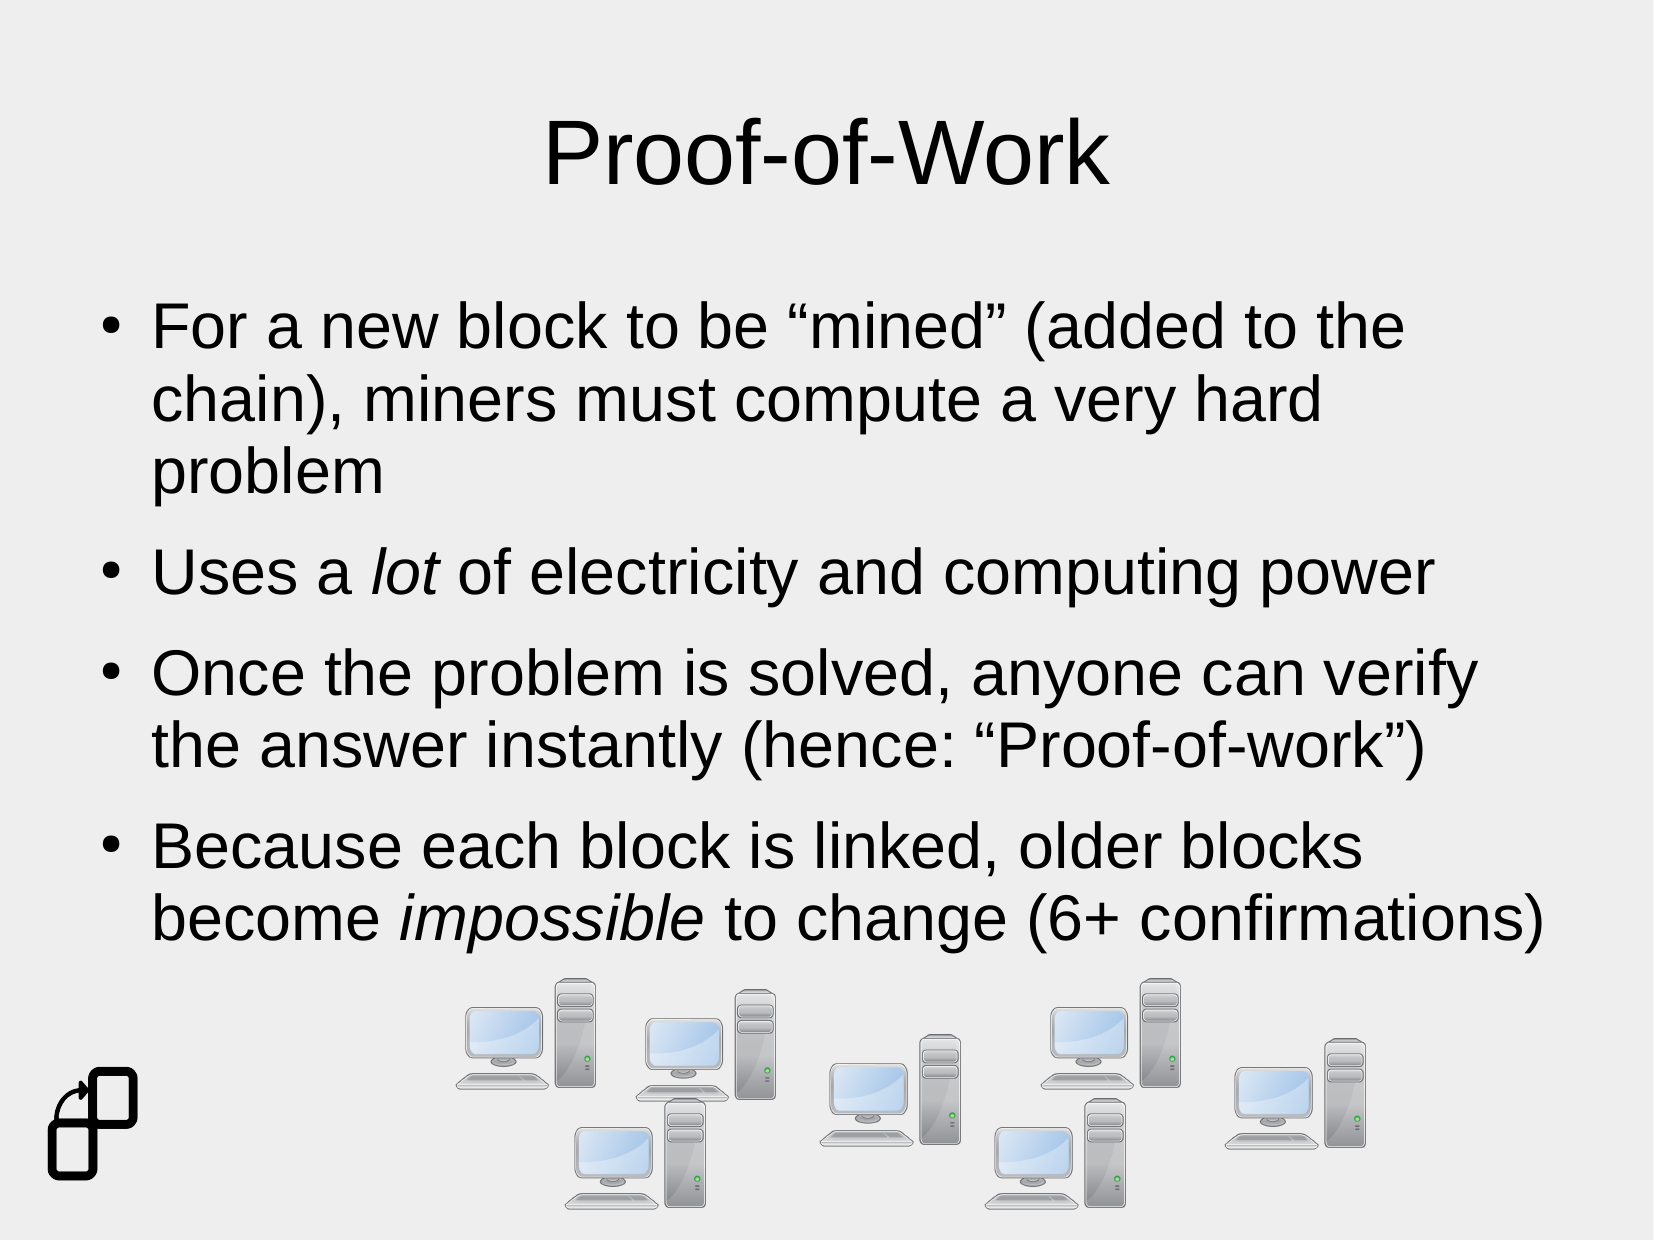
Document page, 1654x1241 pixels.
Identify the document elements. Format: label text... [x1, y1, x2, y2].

picture [979, 1098, 1126, 1216]
picture [1219, 1038, 1366, 1156]
picture [30, 1062, 153, 1186]
title Proof-of-Work [82, 49, 1571, 257]
picture [1035, 978, 1181, 1096]
picture [814, 1034, 961, 1152]
picture [450, 978, 596, 1096]
picture [559, 989, 776, 1216]
list For a new block to be “mined” (added to the chain), miners must compute a very hard problem Uses a lot of electricity and computing power Once the problem is solved, anyone can verify the answer instantly (hence: “Proof-of-work”) Because each block is linked, older blocks become impossible to change (6+ confirmations) [82, 290, 1571, 1010]
